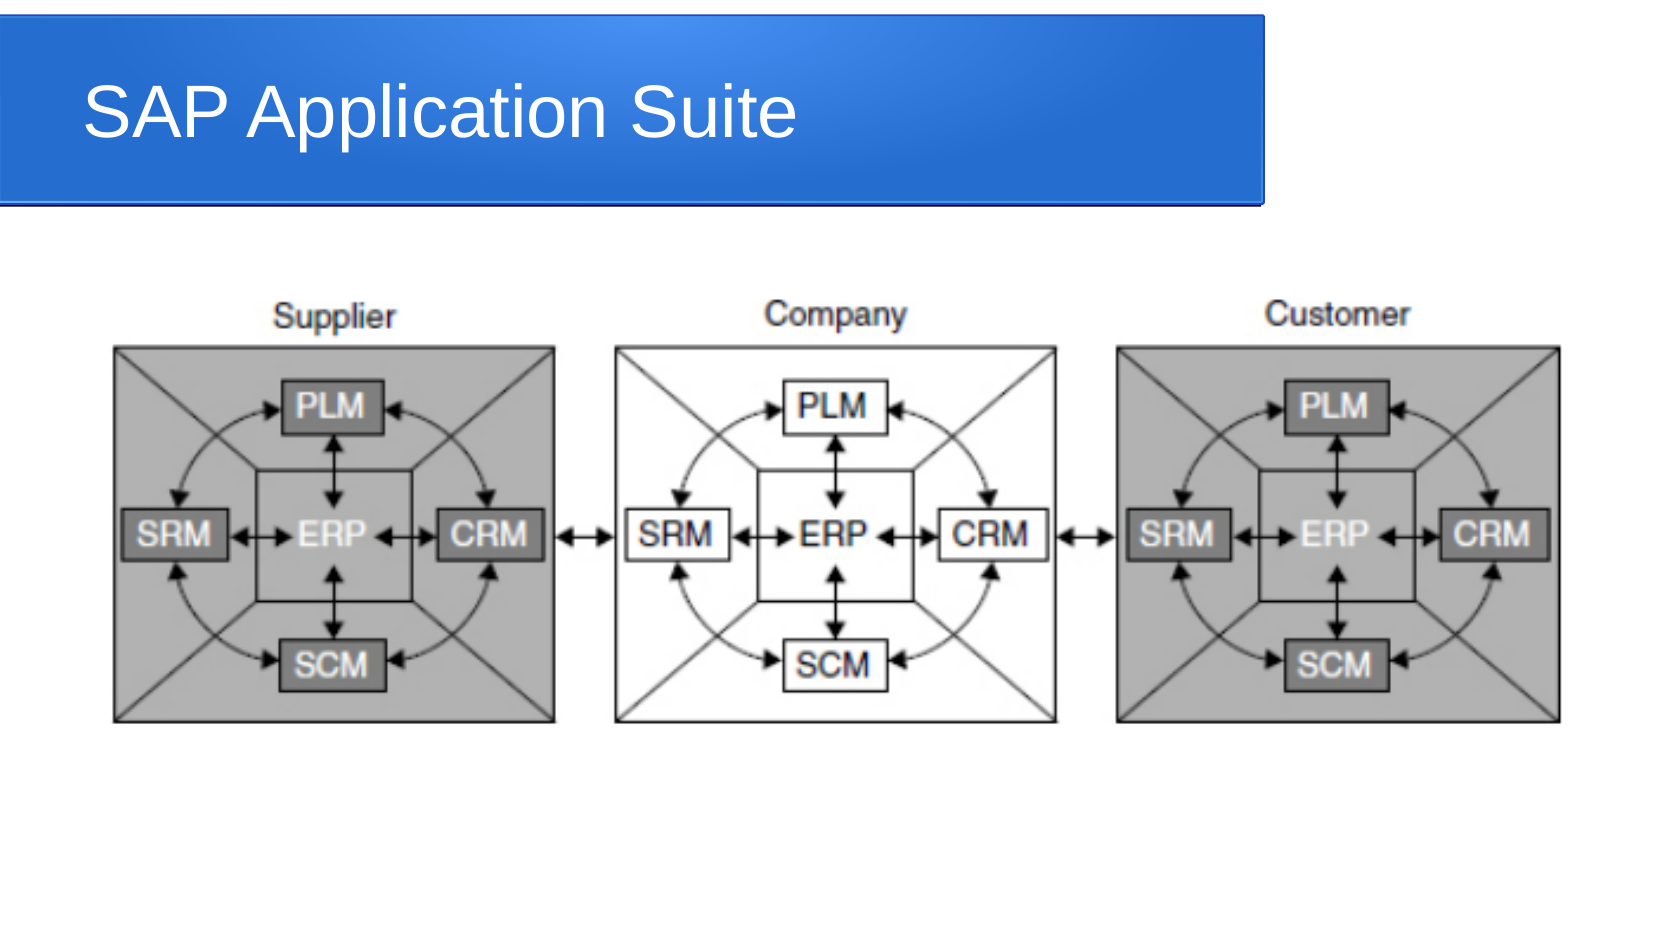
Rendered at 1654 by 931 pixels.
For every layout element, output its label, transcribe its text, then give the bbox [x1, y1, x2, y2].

title SAP Application Suite [82, 35, 1235, 189]
picture [90, 265, 1585, 780]
